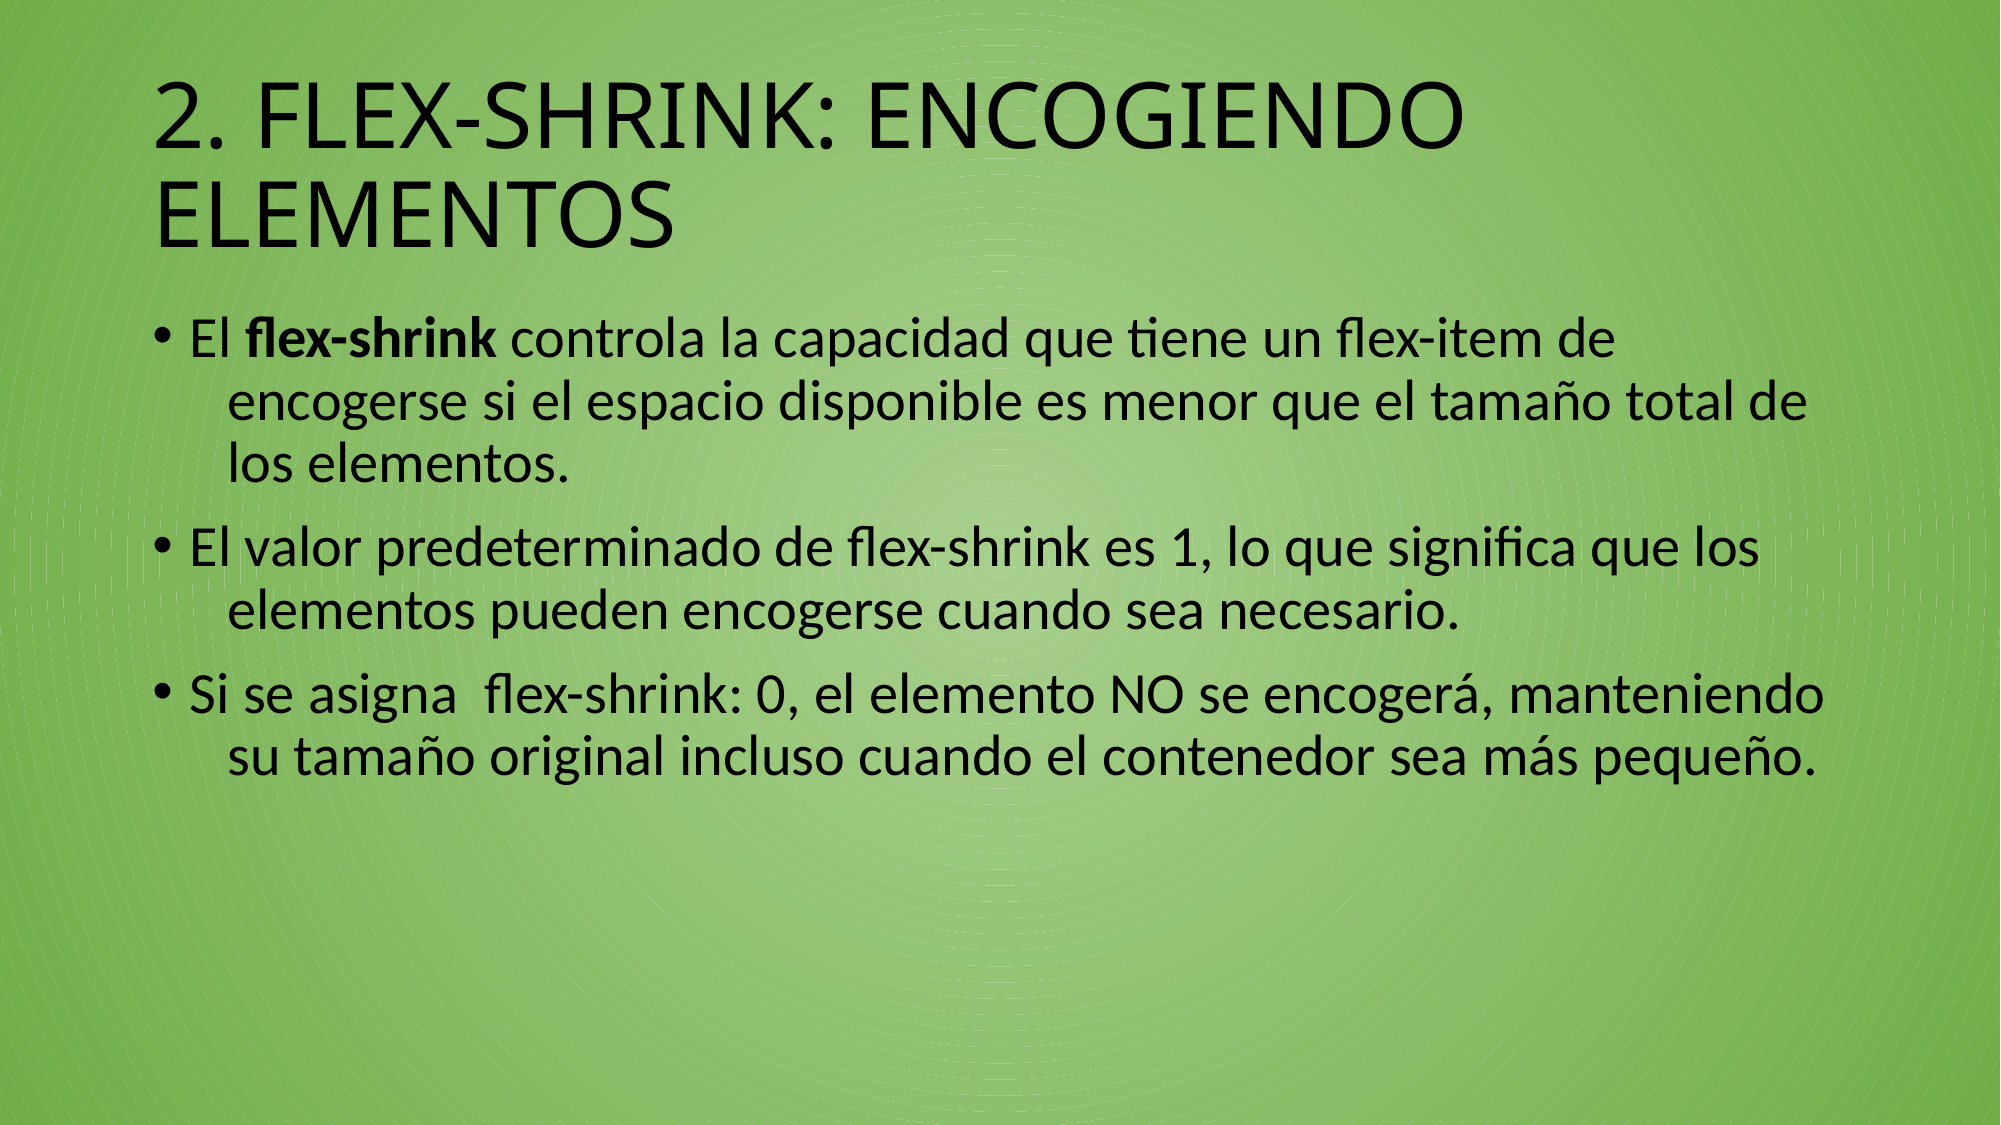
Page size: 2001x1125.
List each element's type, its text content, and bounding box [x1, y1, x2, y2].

title 2. FLEX-SHRINK: ENCOGIENDO ELEMENTOS [137, 59, 1863, 278]
list El flex-shrink controla la capacidad que tiene un flex-item de encogerse si el espacio disponible es menor que el tamaño total de los elementos. El valor predeterminado de flex-shrink es 1, lo que significa que los elementos pueden encogerse cuando sea necesario. Si se asigna flex-shrink: 0, el elemento NO se encogerá, manteniendo su tamaño original incluso cuando el contenedor sea más pequeño. [137, 299, 1863, 1014]
